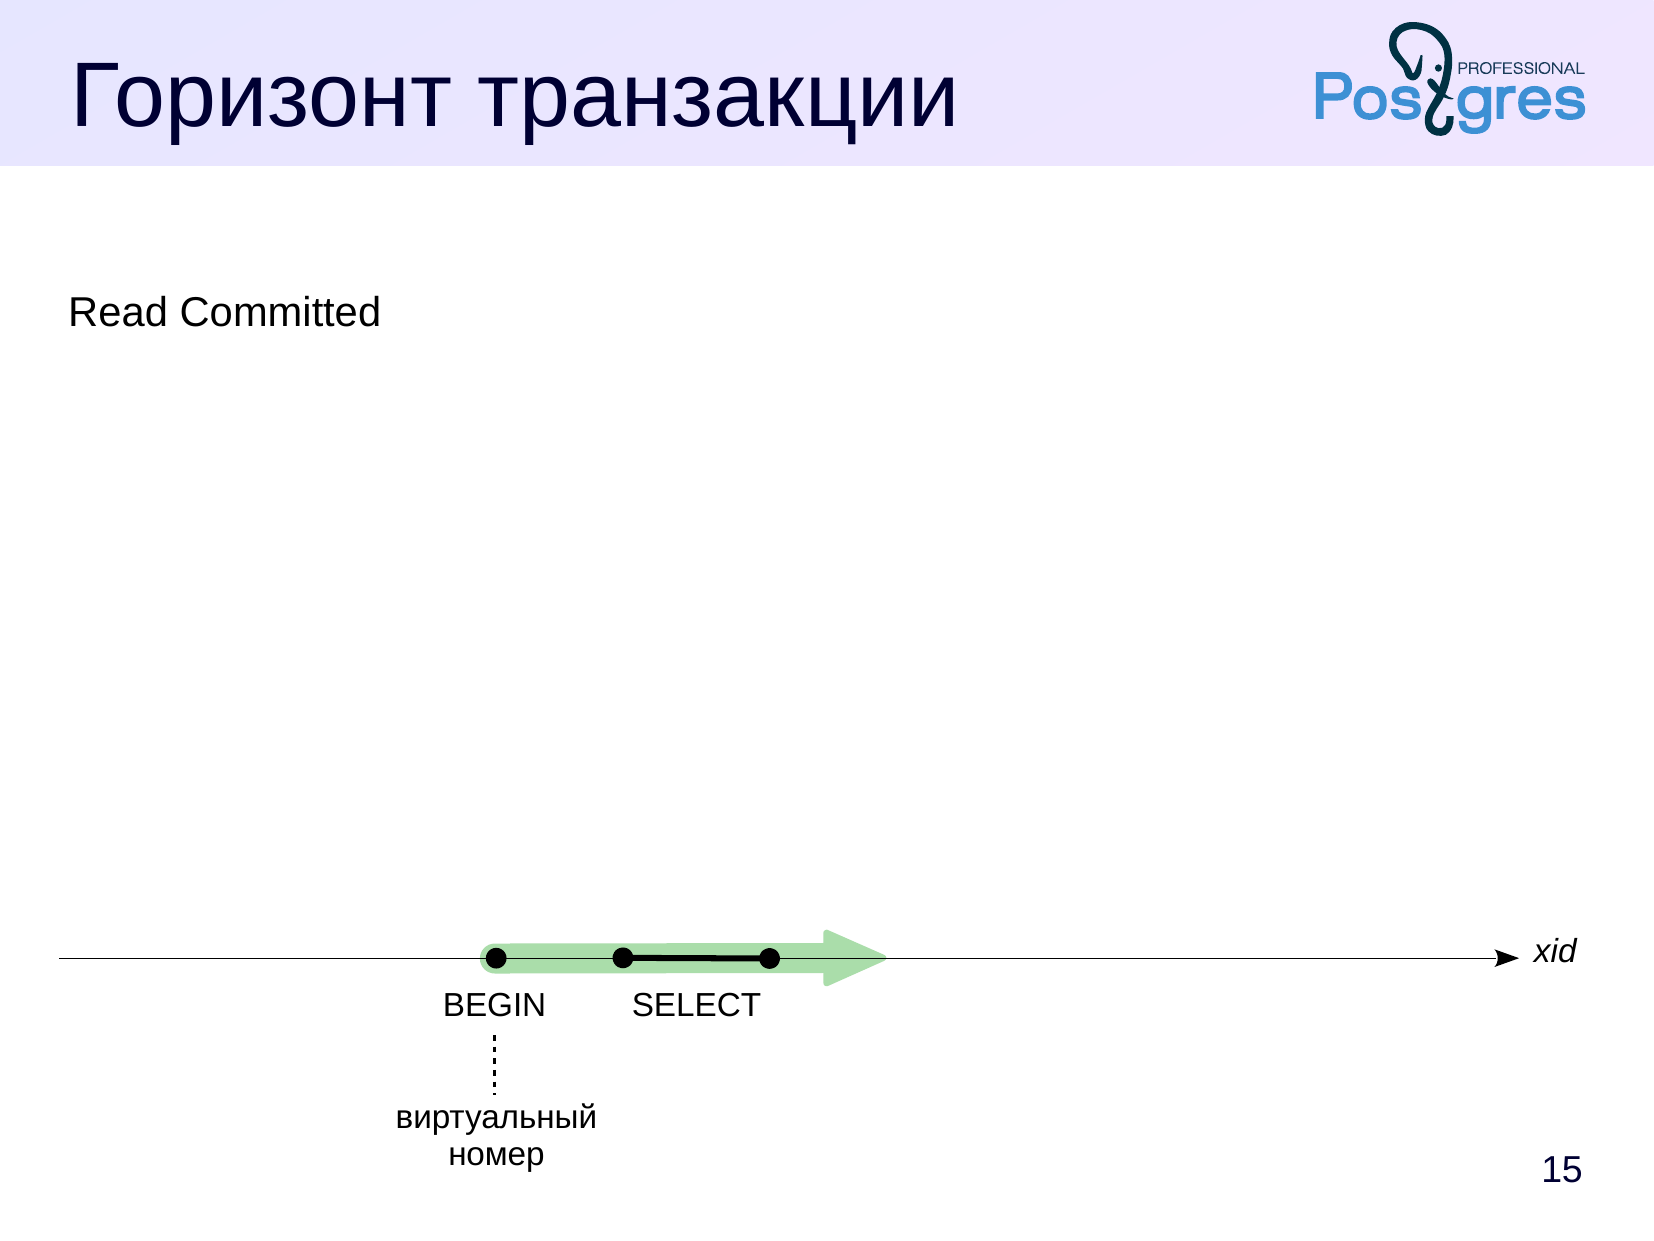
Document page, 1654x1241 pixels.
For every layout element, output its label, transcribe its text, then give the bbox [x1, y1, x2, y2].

text_box SELECT [617, 978, 777, 1041]
text_box виртуальный номер [380, 1090, 613, 1180]
text_box [485, 947, 507, 969]
text_box BEGIN [428, 978, 562, 1041]
text_box Read Committed [53, 281, 533, 344]
text_box xid [1519, 925, 1592, 978]
title Горизонт транзакции [70, 43, 1241, 147]
